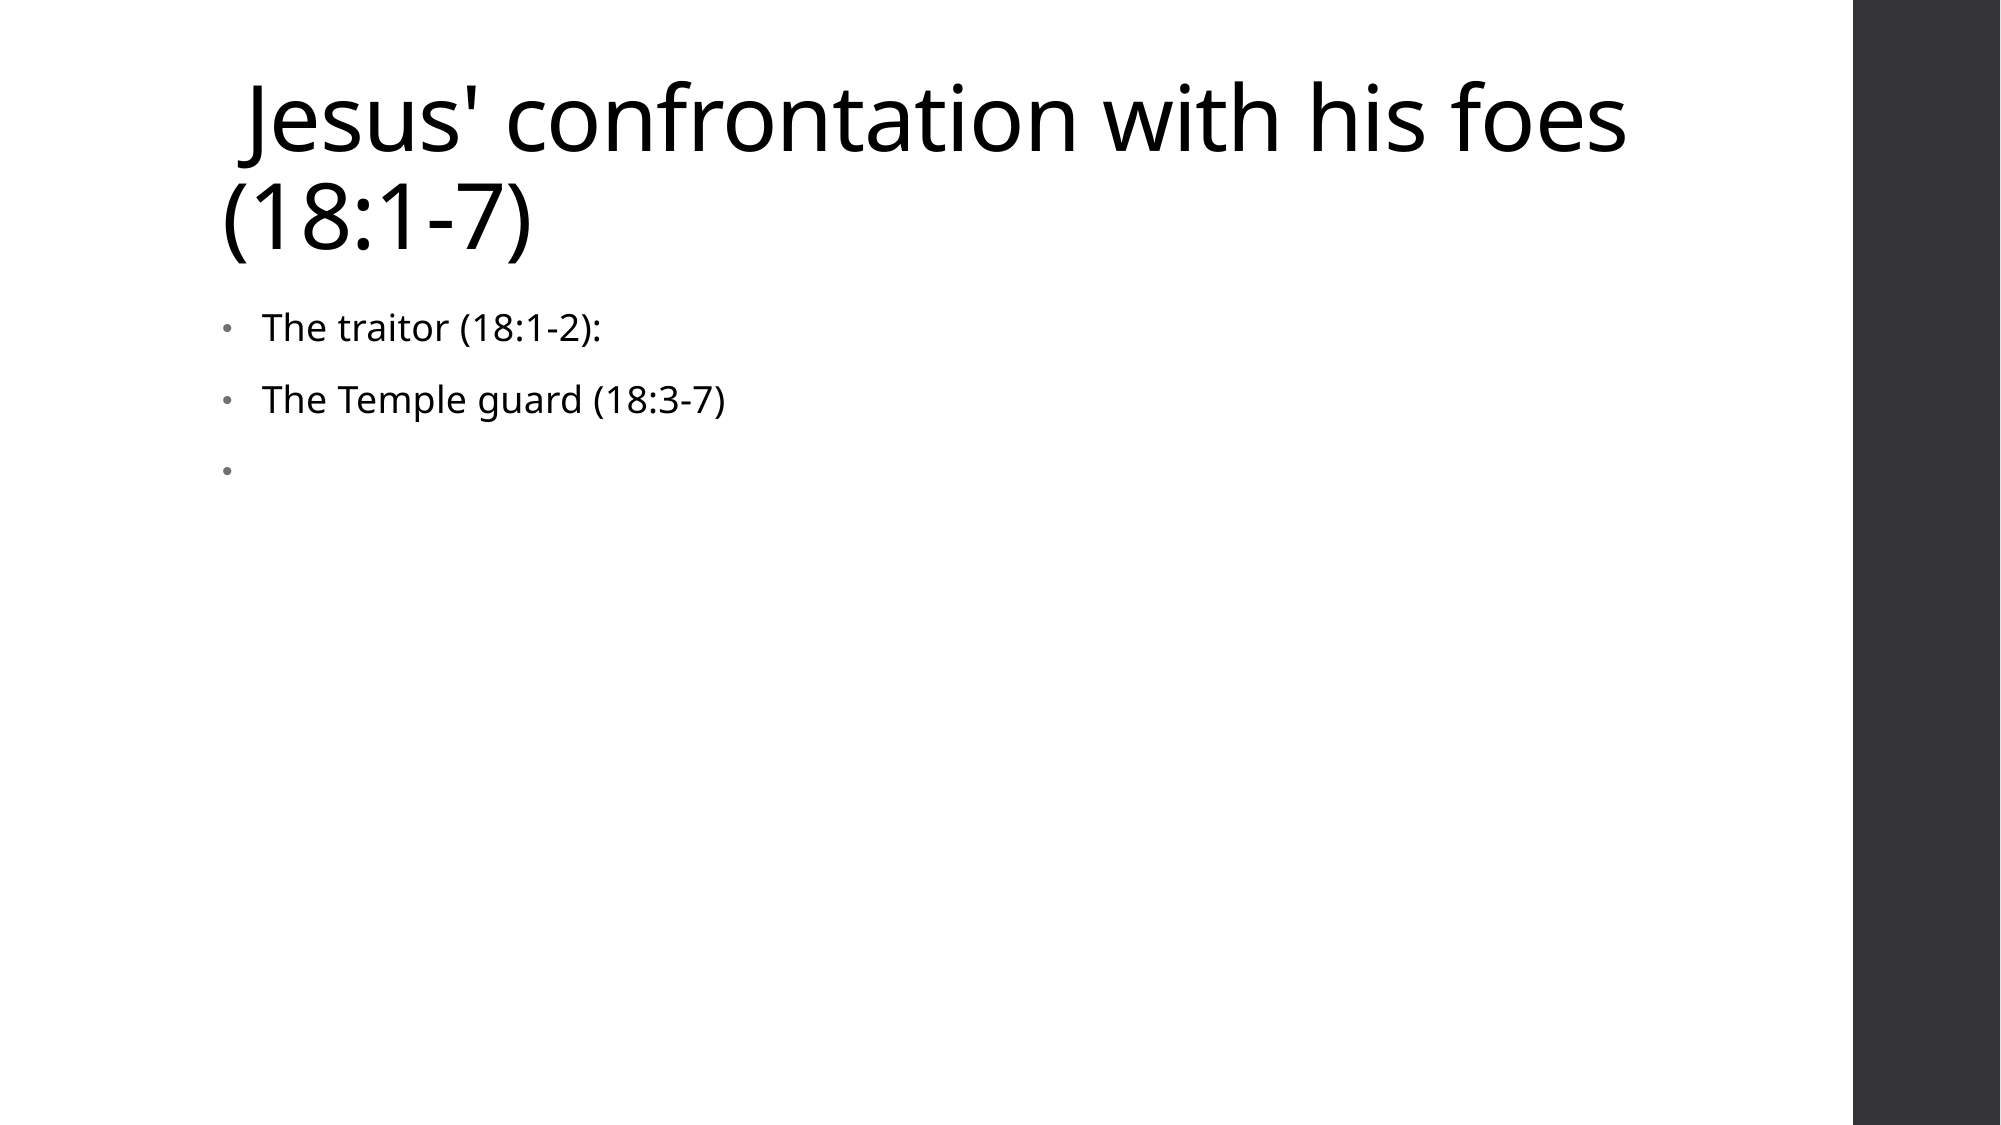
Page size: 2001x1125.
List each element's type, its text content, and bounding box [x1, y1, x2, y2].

list The traitor (18:1-2): The Temple guard (18:3-7) [206, 299, 1617, 1014]
title Jesus' confrontation with his foes (18:1-7) [206, 60, 1797, 278]
